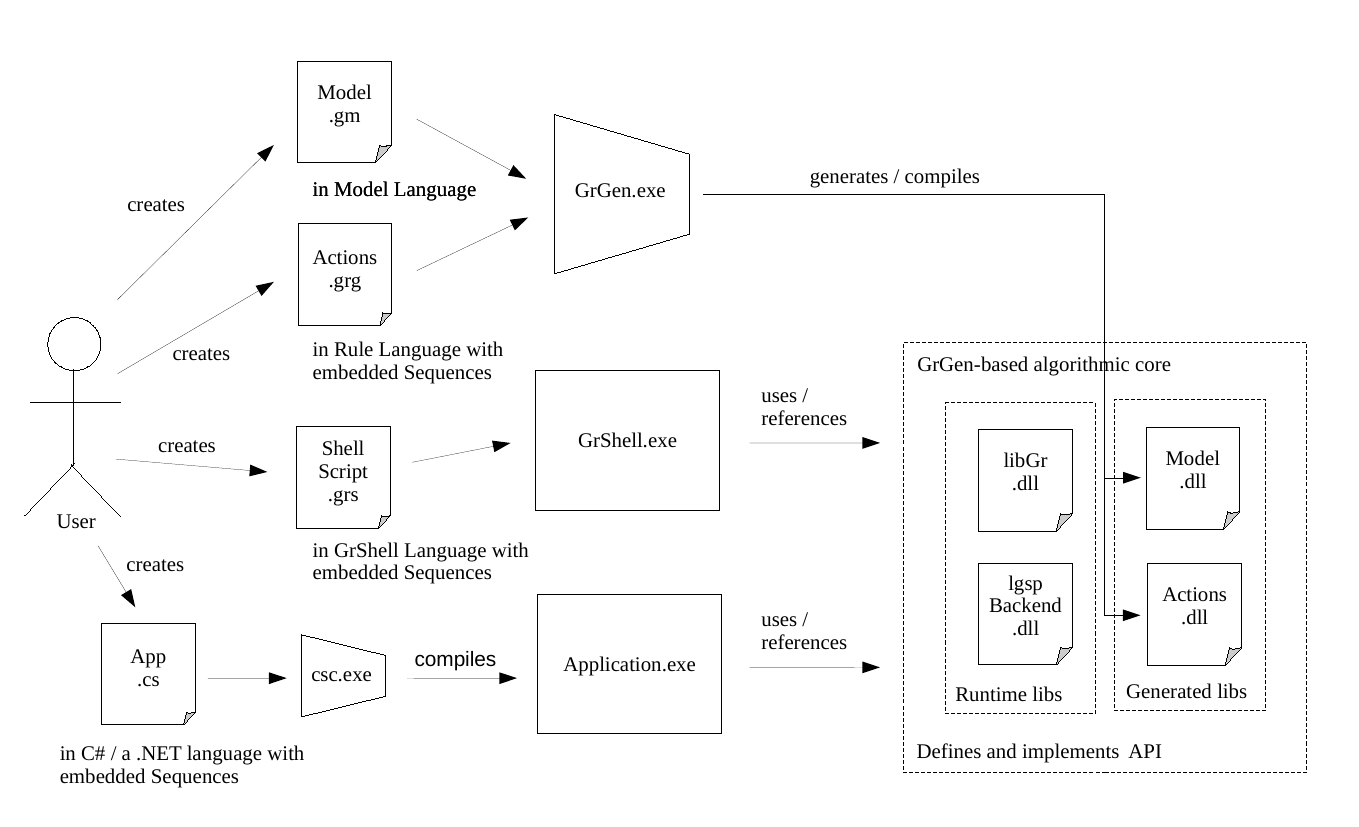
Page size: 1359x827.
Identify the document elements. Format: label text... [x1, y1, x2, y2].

text_box [301, 695, 386, 717]
text_box compiles [399, 640, 542, 679]
text_box creates [111, 545, 220, 584]
text_box in Rule Language with embedded Sequences [297, 330, 606, 393]
text_box User [41, 502, 150, 541]
text_box [554, 114, 690, 274]
text_box in Model Language [297, 170, 521, 210]
text_box Application.exe [537, 594, 722, 734]
text_box Shell Script .grs [296, 426, 391, 529]
text_box [903, 384, 1307, 732]
text_box [301, 634, 385, 655]
text_box creates [157, 335, 266, 374]
text_box creates [143, 426, 252, 466]
text_box creates [112, 185, 221, 224]
text_box in GrShell Language with embedded Sequences [297, 531, 606, 593]
text_box uses / references [746, 600, 889, 663]
text_box Model .gm [297, 61, 392, 163]
text_box csc.exe [296, 655, 387, 695]
text_box [47, 317, 101, 371]
text_box Generated libs [1111, 672, 1306, 712]
text_box uses / references [746, 376, 889, 439]
text_box generates / compiles [795, 157, 1050, 196]
text_box GrShell.exe [535, 370, 720, 511]
text_box Defines and implements API [901, 732, 1340, 772]
text_box GrGen.exe [559, 171, 681, 210]
text_box GrGen-based algorithmic core [902, 345, 1341, 384]
text_box App .cs [101, 623, 196, 725]
text_box in C# / a .NET language with embedded Sequences [44, 734, 419, 797]
text_box Actions .grg [298, 223, 392, 326]
text_box Runtime libs [940, 675, 1136, 715]
